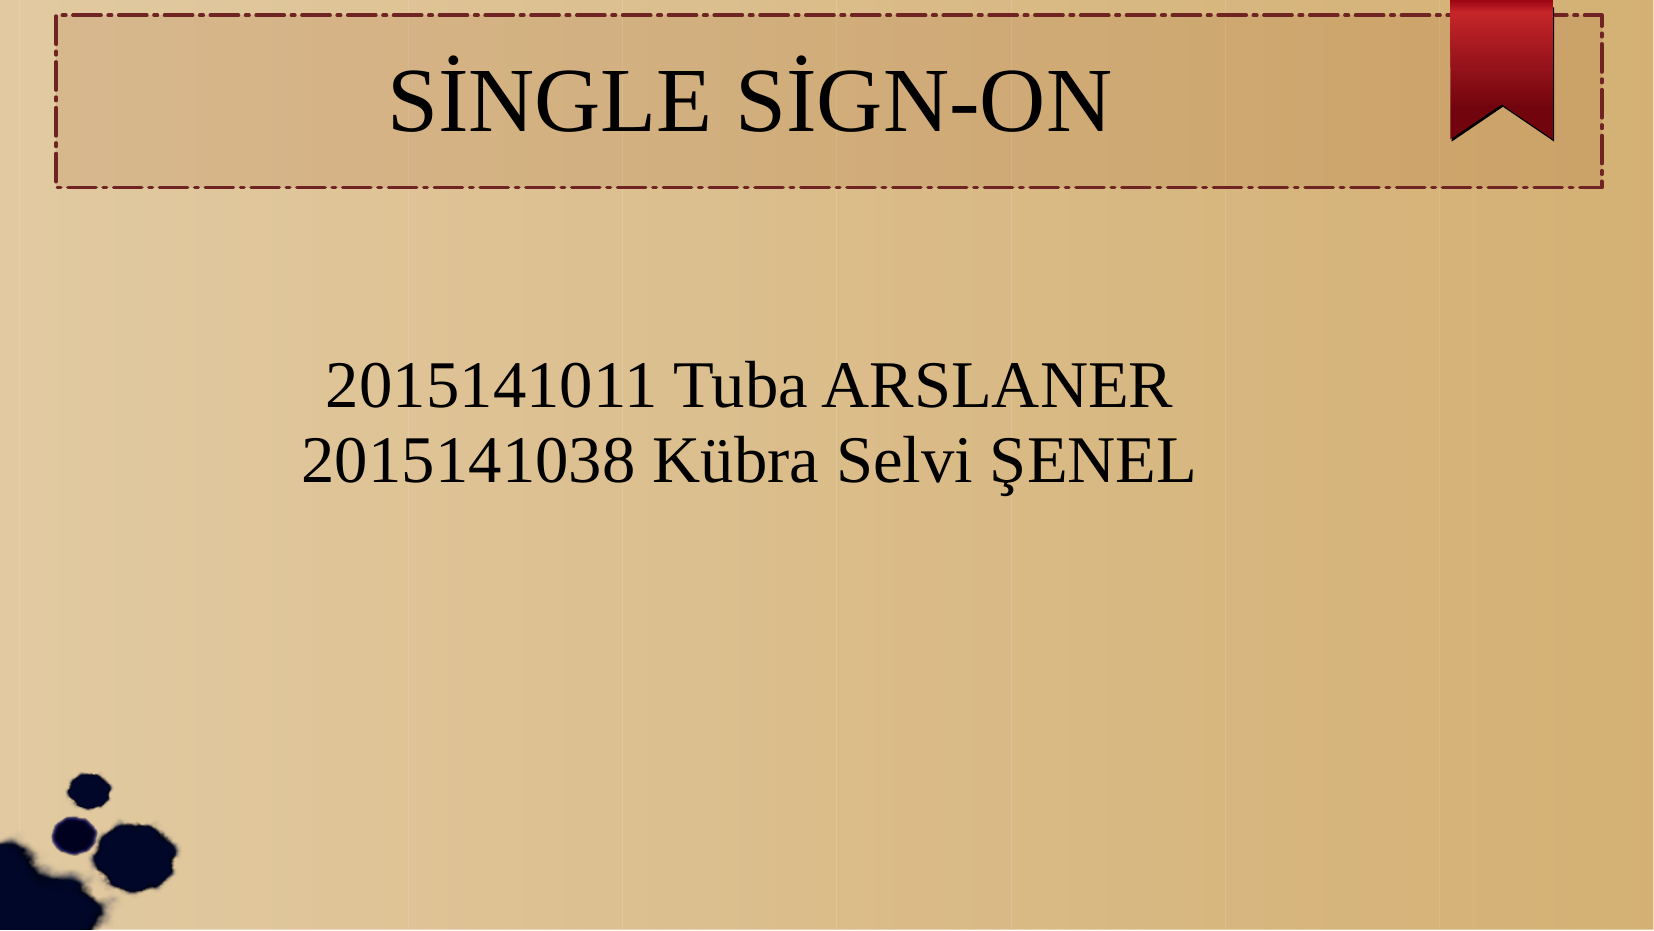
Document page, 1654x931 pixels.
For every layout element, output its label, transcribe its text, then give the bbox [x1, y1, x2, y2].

subtitle 2015141011 Tuba ARSLANER 2015141038 Kübra Selvi ŞENEL [59, 11, 1441, 834]
